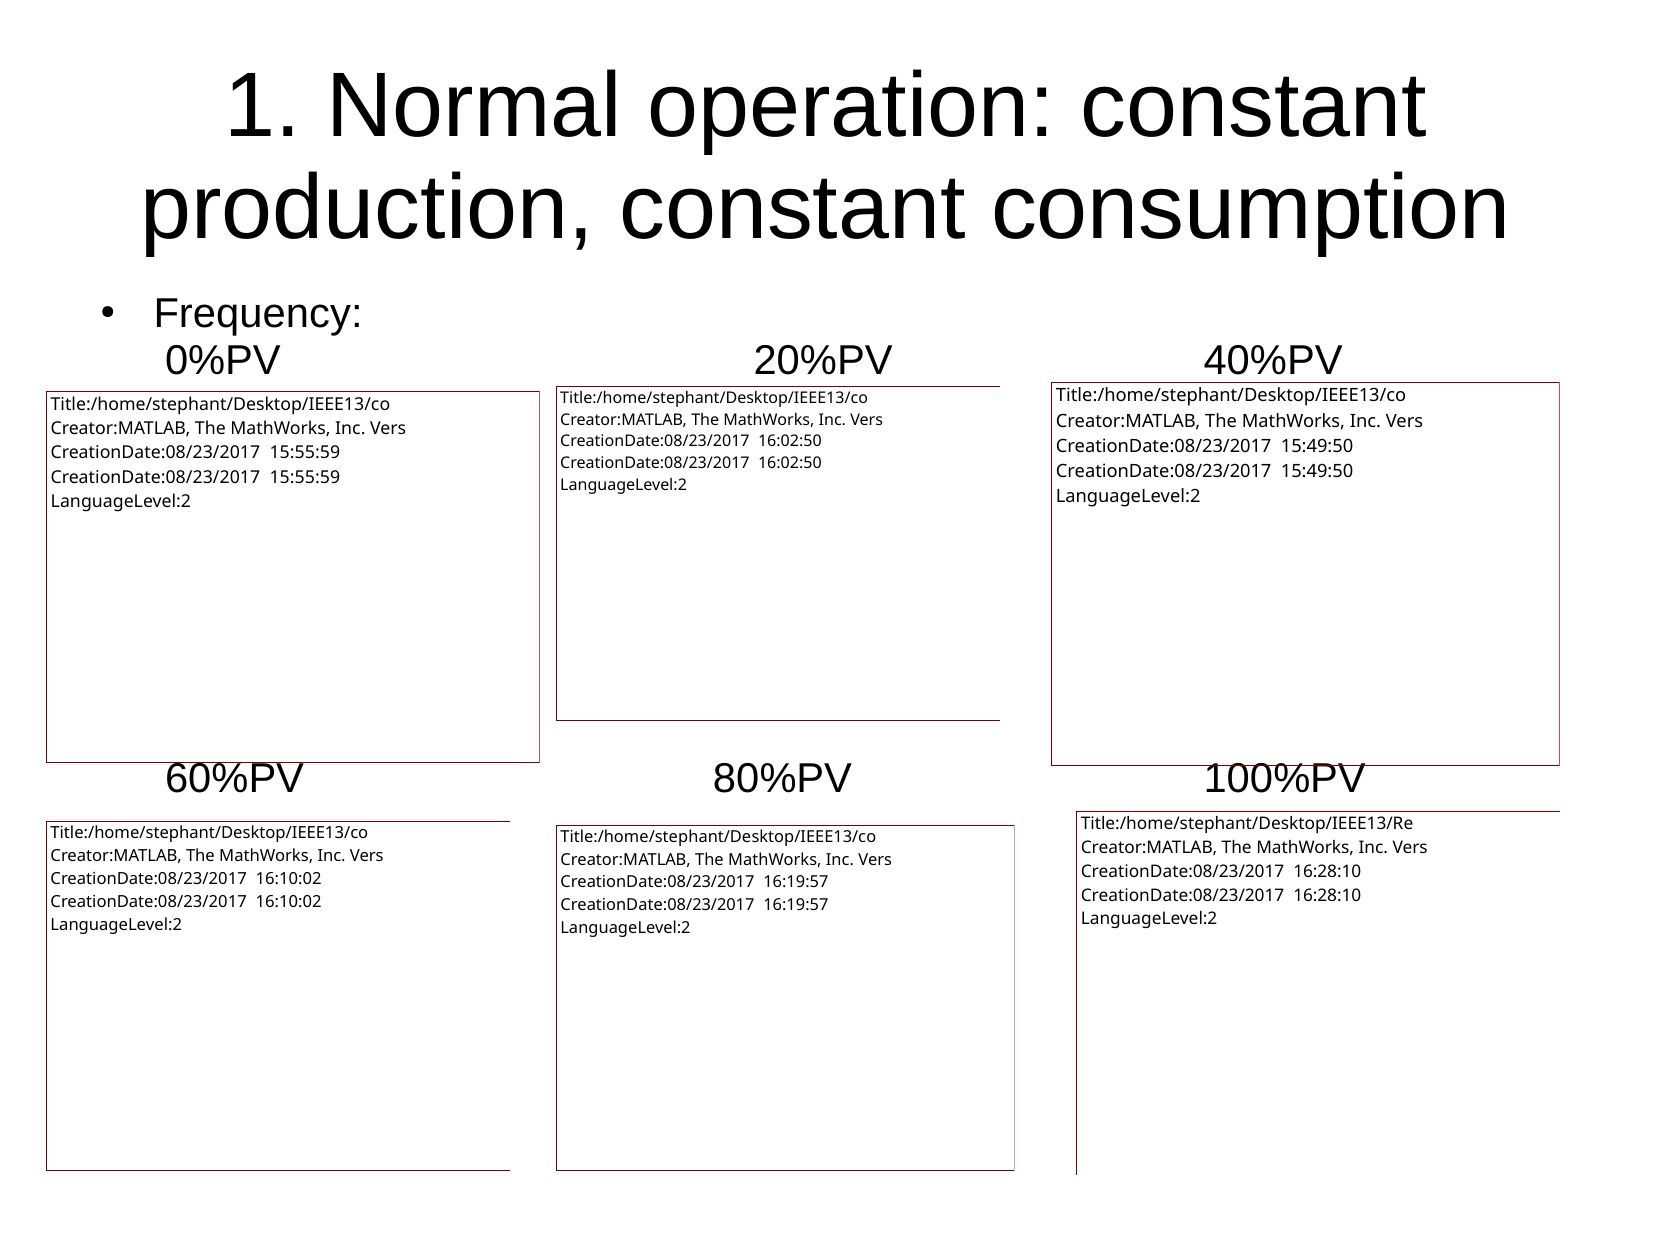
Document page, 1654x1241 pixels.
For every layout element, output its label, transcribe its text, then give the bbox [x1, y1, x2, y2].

picture [1075, 810, 1561, 1175]
picture [555, 385, 1000, 721]
picture [45, 820, 510, 1171]
list Frequency: 0%PV 20%PV 40%PV 60%PV 80%PV 100%PV [82, 290, 1571, 1010]
picture [45, 390, 540, 763]
picture [1050, 381, 1560, 766]
title 1. Normal operation: constant production, constant consumption [82, 0, 1571, 259]
picture [555, 824, 1015, 1171]
